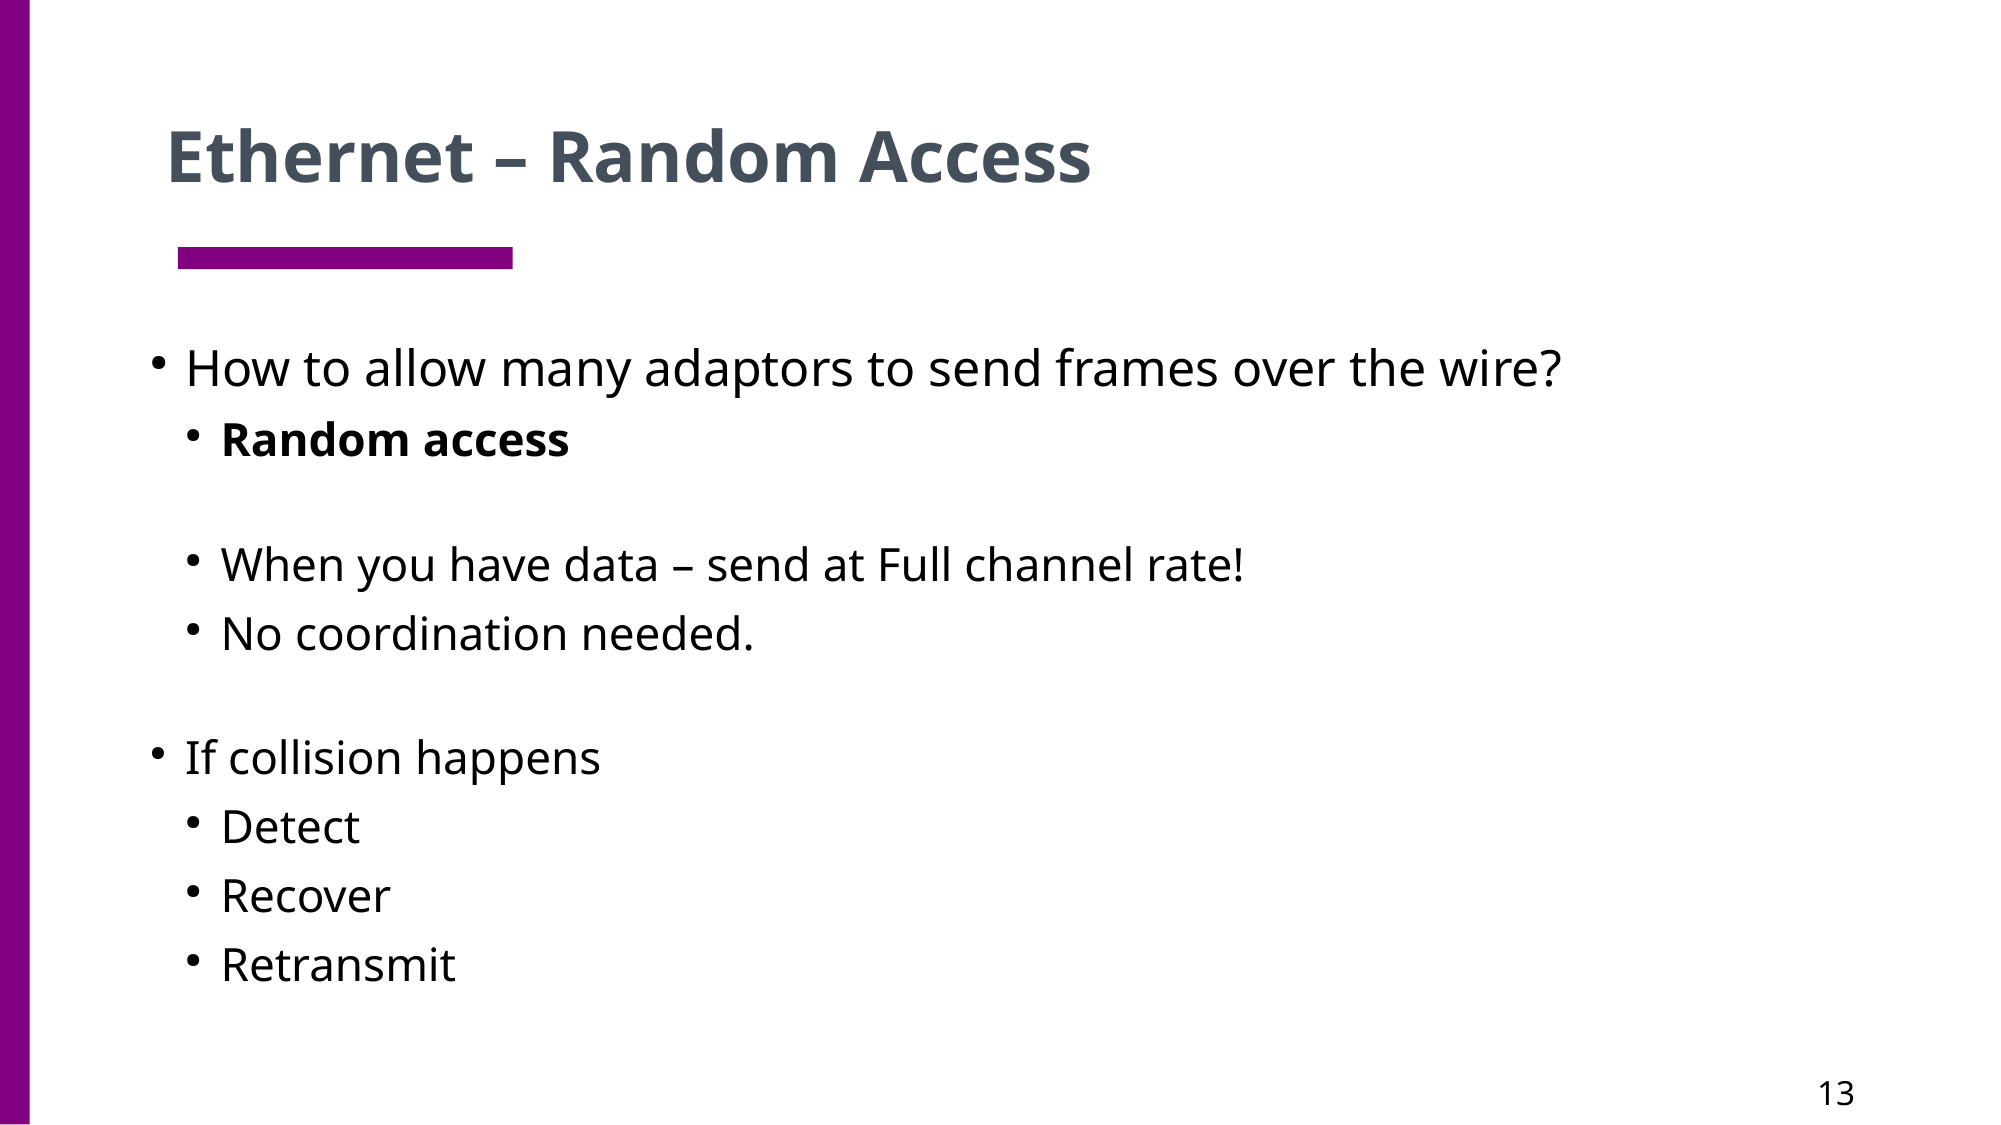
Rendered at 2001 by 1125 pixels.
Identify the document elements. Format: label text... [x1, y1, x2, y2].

text_box How to allow many adaptors to send frames over the wire? Random access When you have data – send at Full channel rate! No coordination needed. If collision happens Detect Recover Retransmit [135, 329, 2000, 939]
text_box Ethernet – Random Access [151, 0, 1849, 212]
